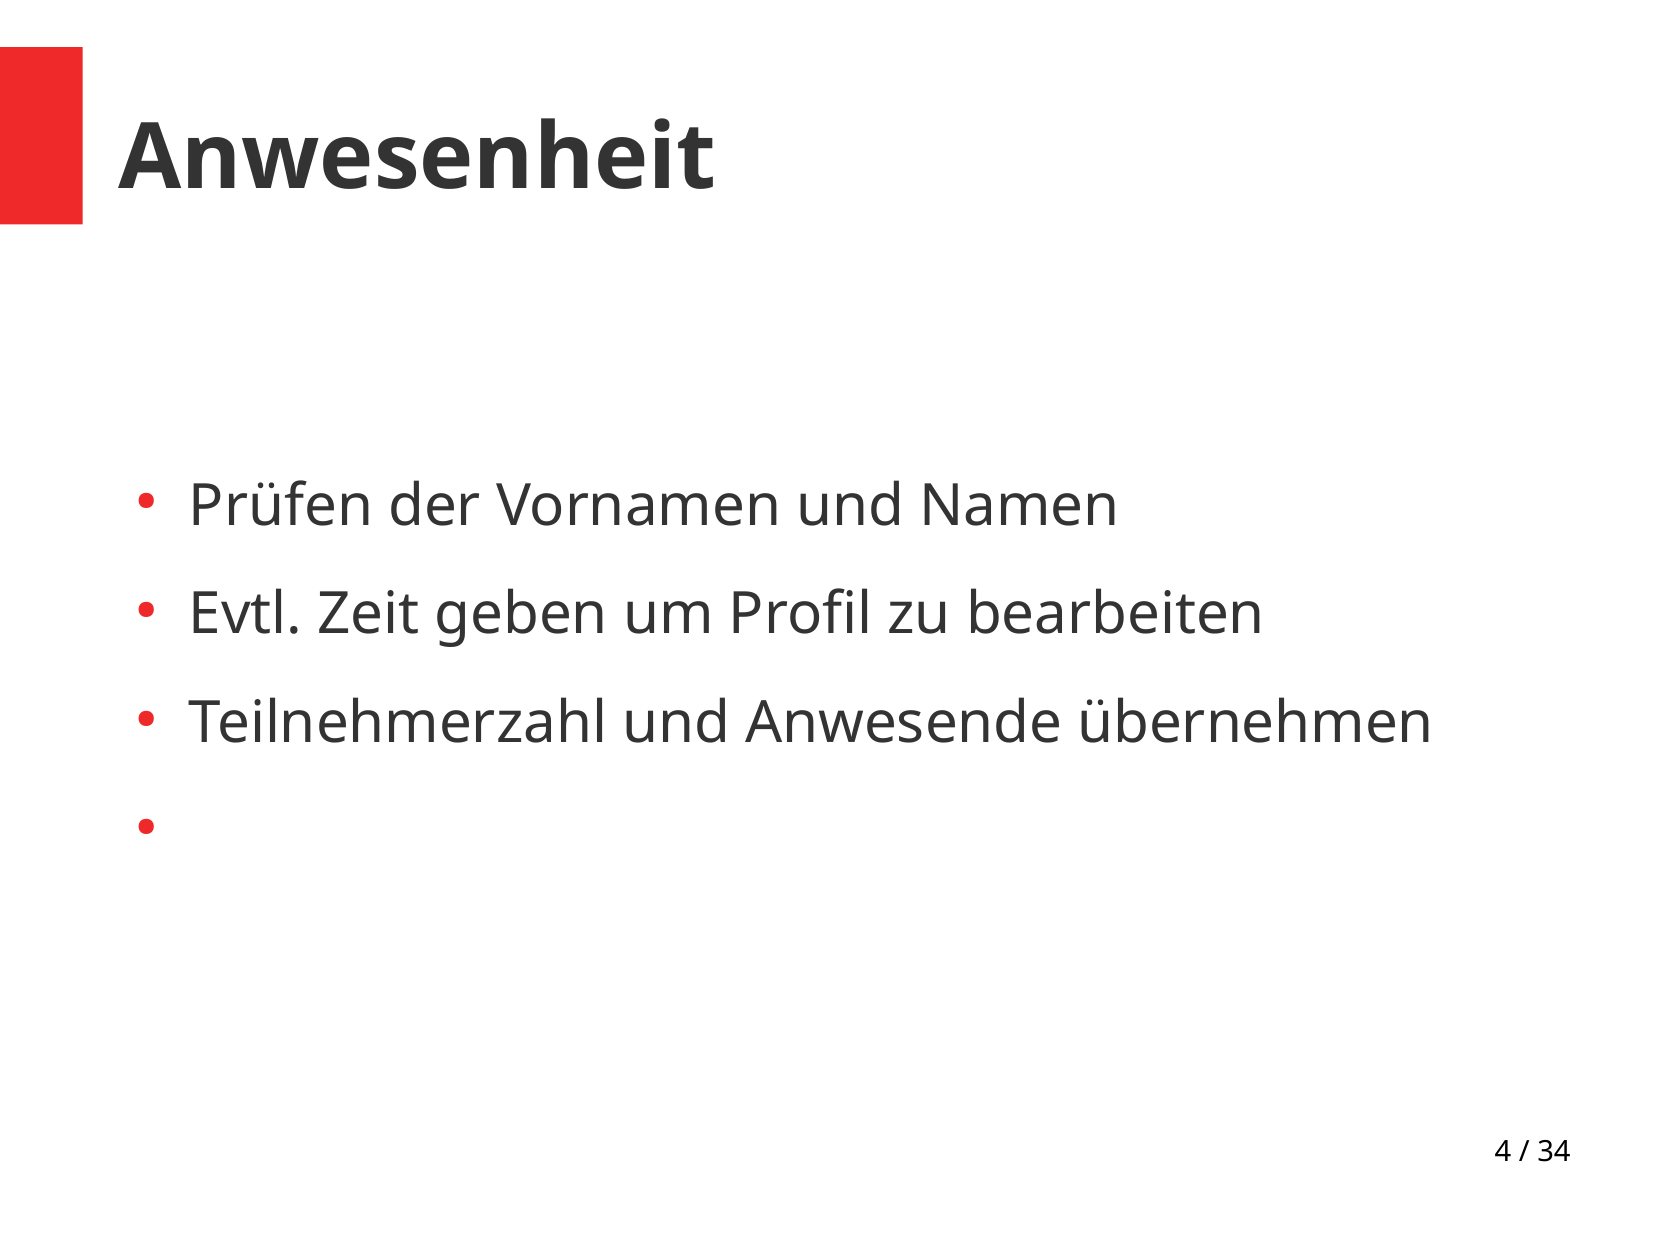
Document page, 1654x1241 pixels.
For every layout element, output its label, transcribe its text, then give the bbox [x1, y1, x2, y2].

title Anwesenheit [118, 45, 1571, 260]
list Prüfen der Vornamen und Namen Evtl. Zeit geben um Profil zu bearbeiten Teilnehmerzahl und Anwesende übernehmen [118, 354, 1536, 1074]
